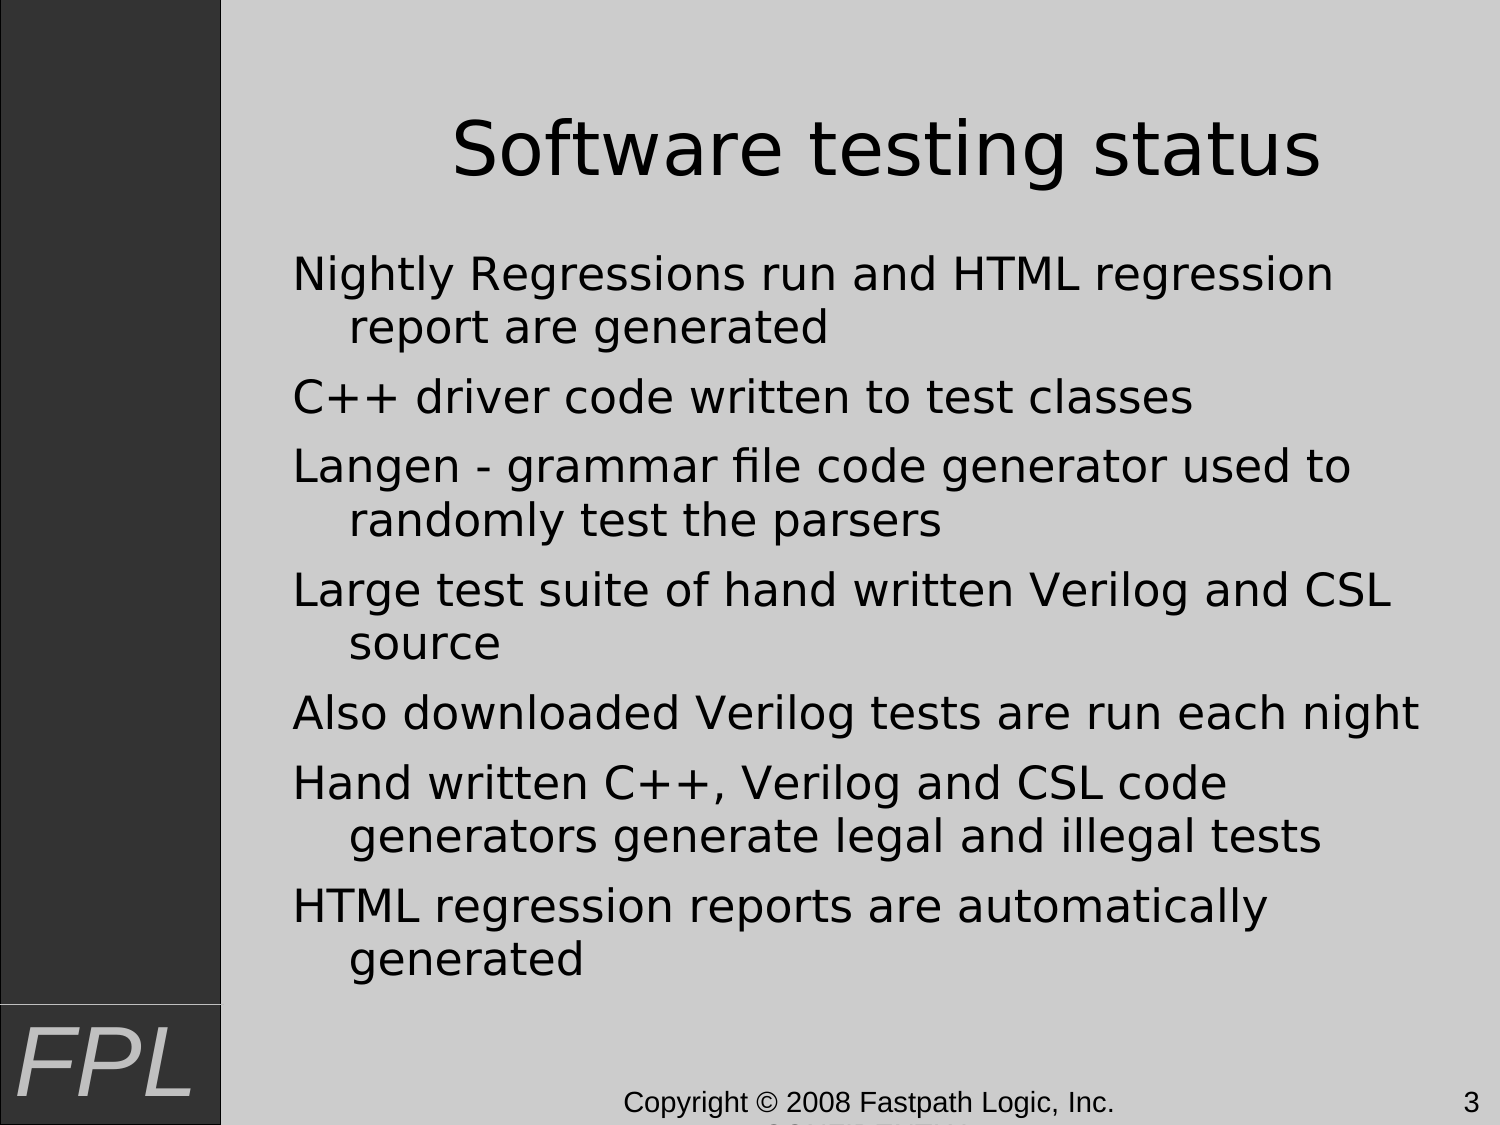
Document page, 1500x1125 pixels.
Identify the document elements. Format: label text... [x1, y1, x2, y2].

title Software testing status [387, 52, 1388, 247]
list Nightly Regressions run and HTML regression report are generated C++ driver code written to test classes Langen - grammar file code generator used to randomly test the parsers Large test suite of hand written Verilog and CSL source Also downloaded Verilog tests are run each night Hand written C++, Verilog and CSL code generators generate legal and illegal tests HTML regression reports are automatically generated [292, 247, 1483, 1070]
